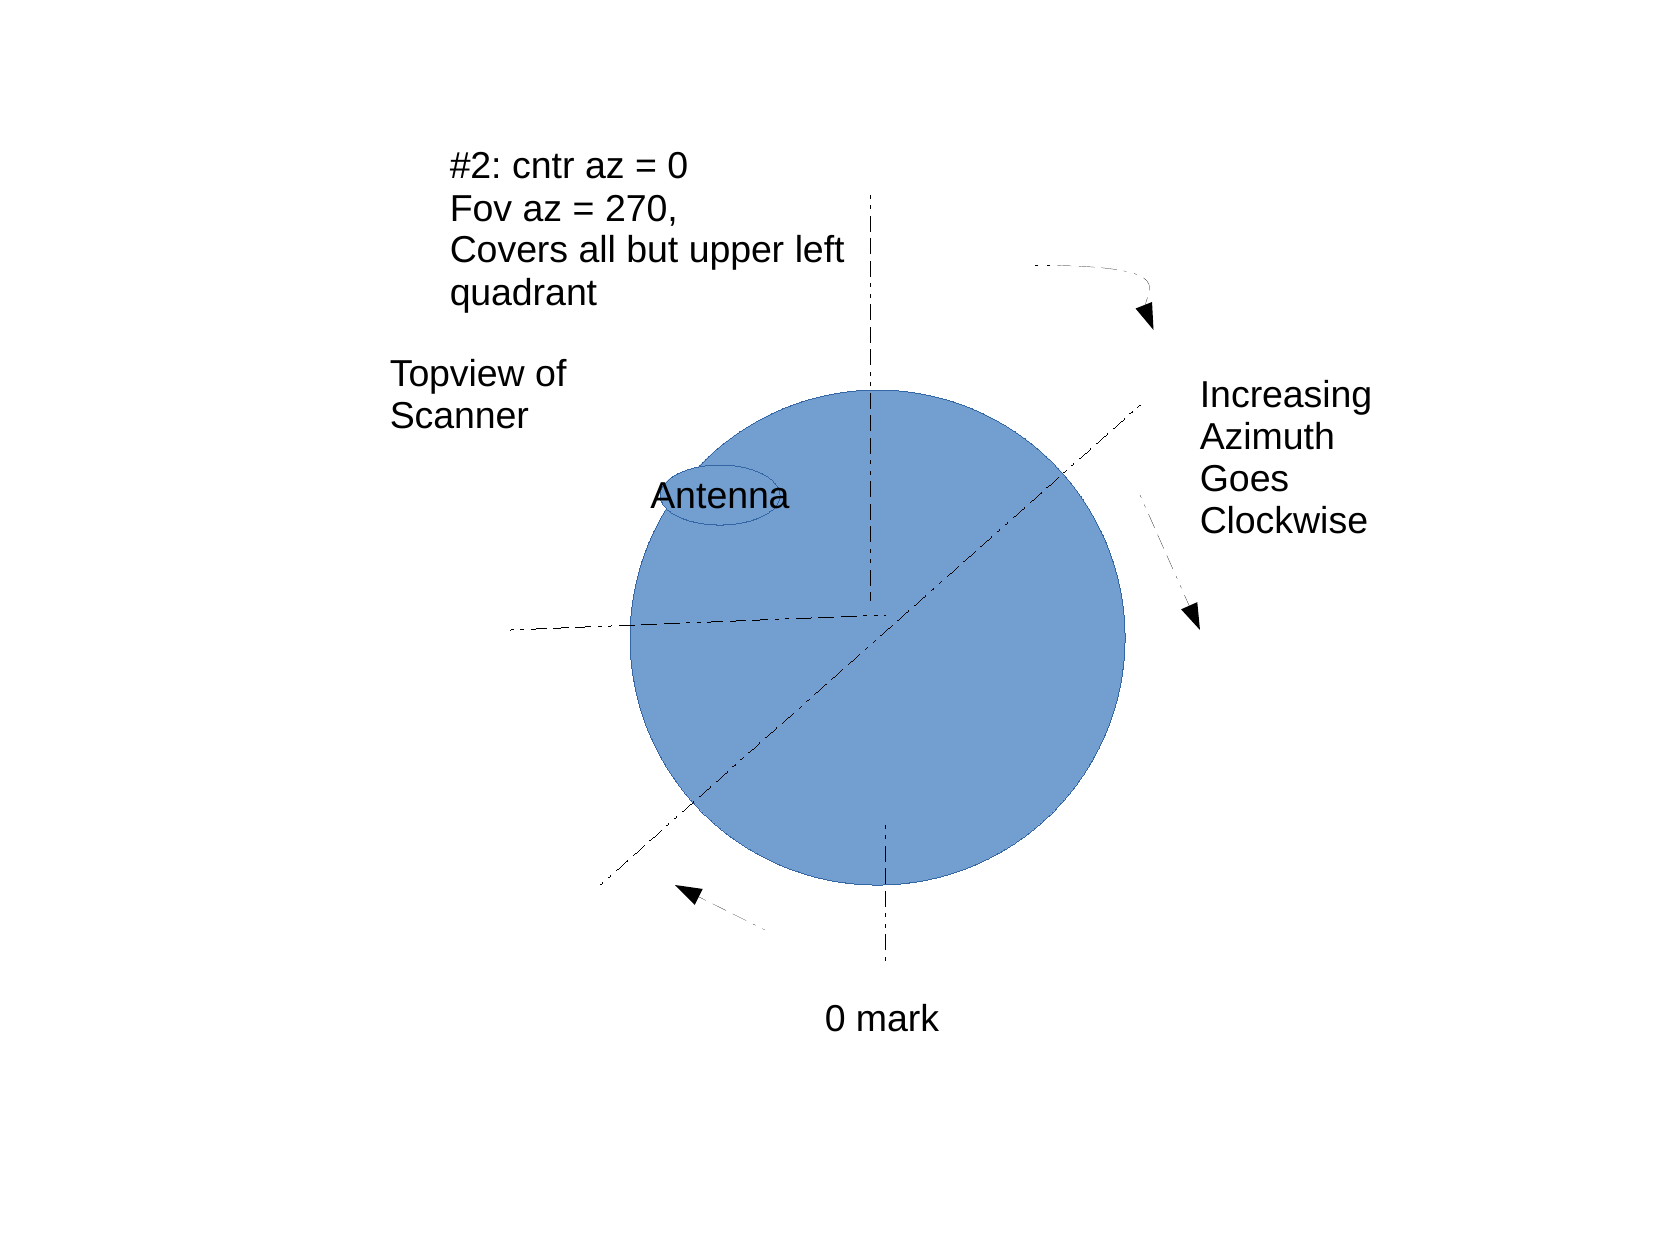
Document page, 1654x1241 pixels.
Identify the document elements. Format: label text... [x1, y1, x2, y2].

text_box Antenna [660, 465, 781, 526]
text_box [630, 390, 1126, 886]
text_box #2: cntr az = 0 Fov az = 270, Covers all but upper left quadrant [435, 137, 871, 361]
text_box [777, 498, 783, 506]
text_box Topview of Scanner [375, 345, 631, 443]
text_box Increasing Azimuth Goes Clockwise [1185, 366, 1471, 631]
text_box 0 mark [810, 990, 991, 1088]
